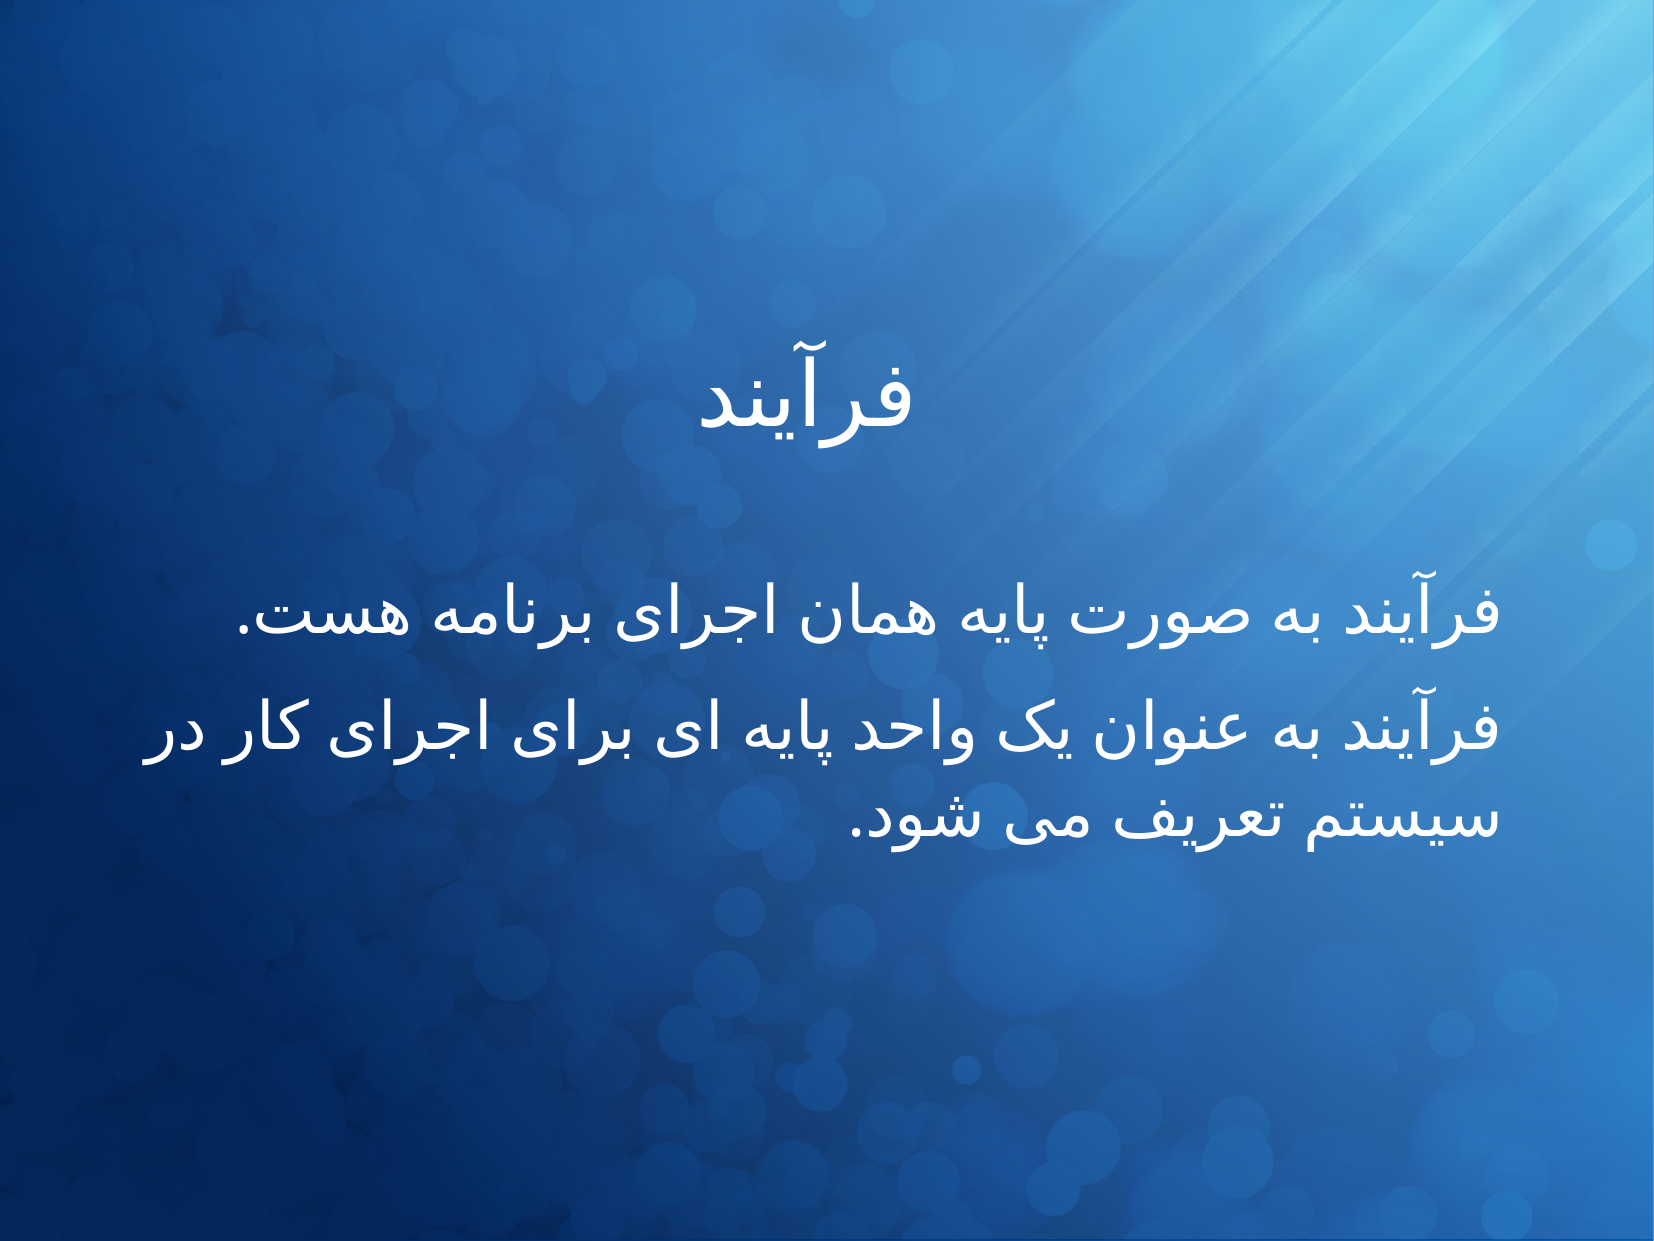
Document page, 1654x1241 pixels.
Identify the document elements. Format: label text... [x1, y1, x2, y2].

title فرآيند [112, 319, 1501, 488]
list فرآیند به صورت پایه همان اجرای برنامه هست. فرآیند به عنوان یک واحد پایه ای برای اجرای کار در سیستم تعریف می شود. [122, 573, 1576, 967]
picture [0, 0, 1654, 1241]
